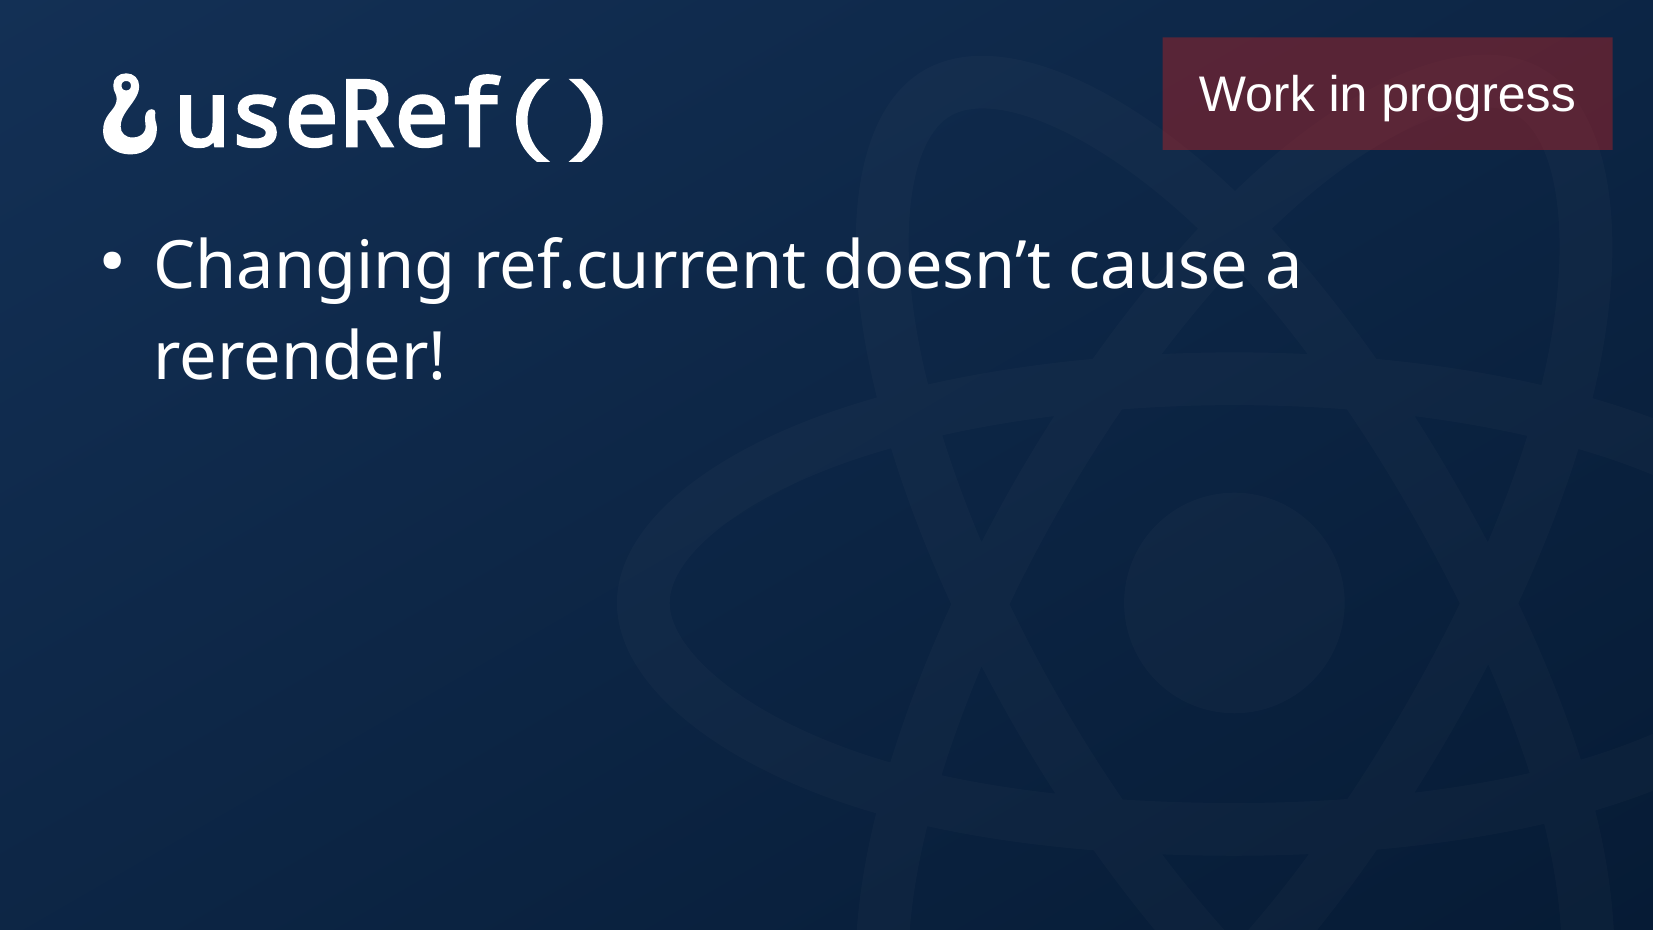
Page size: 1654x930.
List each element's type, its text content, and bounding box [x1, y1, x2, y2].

text_box Work in progress [1162, 37, 1613, 150]
title 🪝useRef() [82, 37, 1571, 193]
list Changing ref.current doesn’t cause a rerender! [82, 217, 1571, 757]
